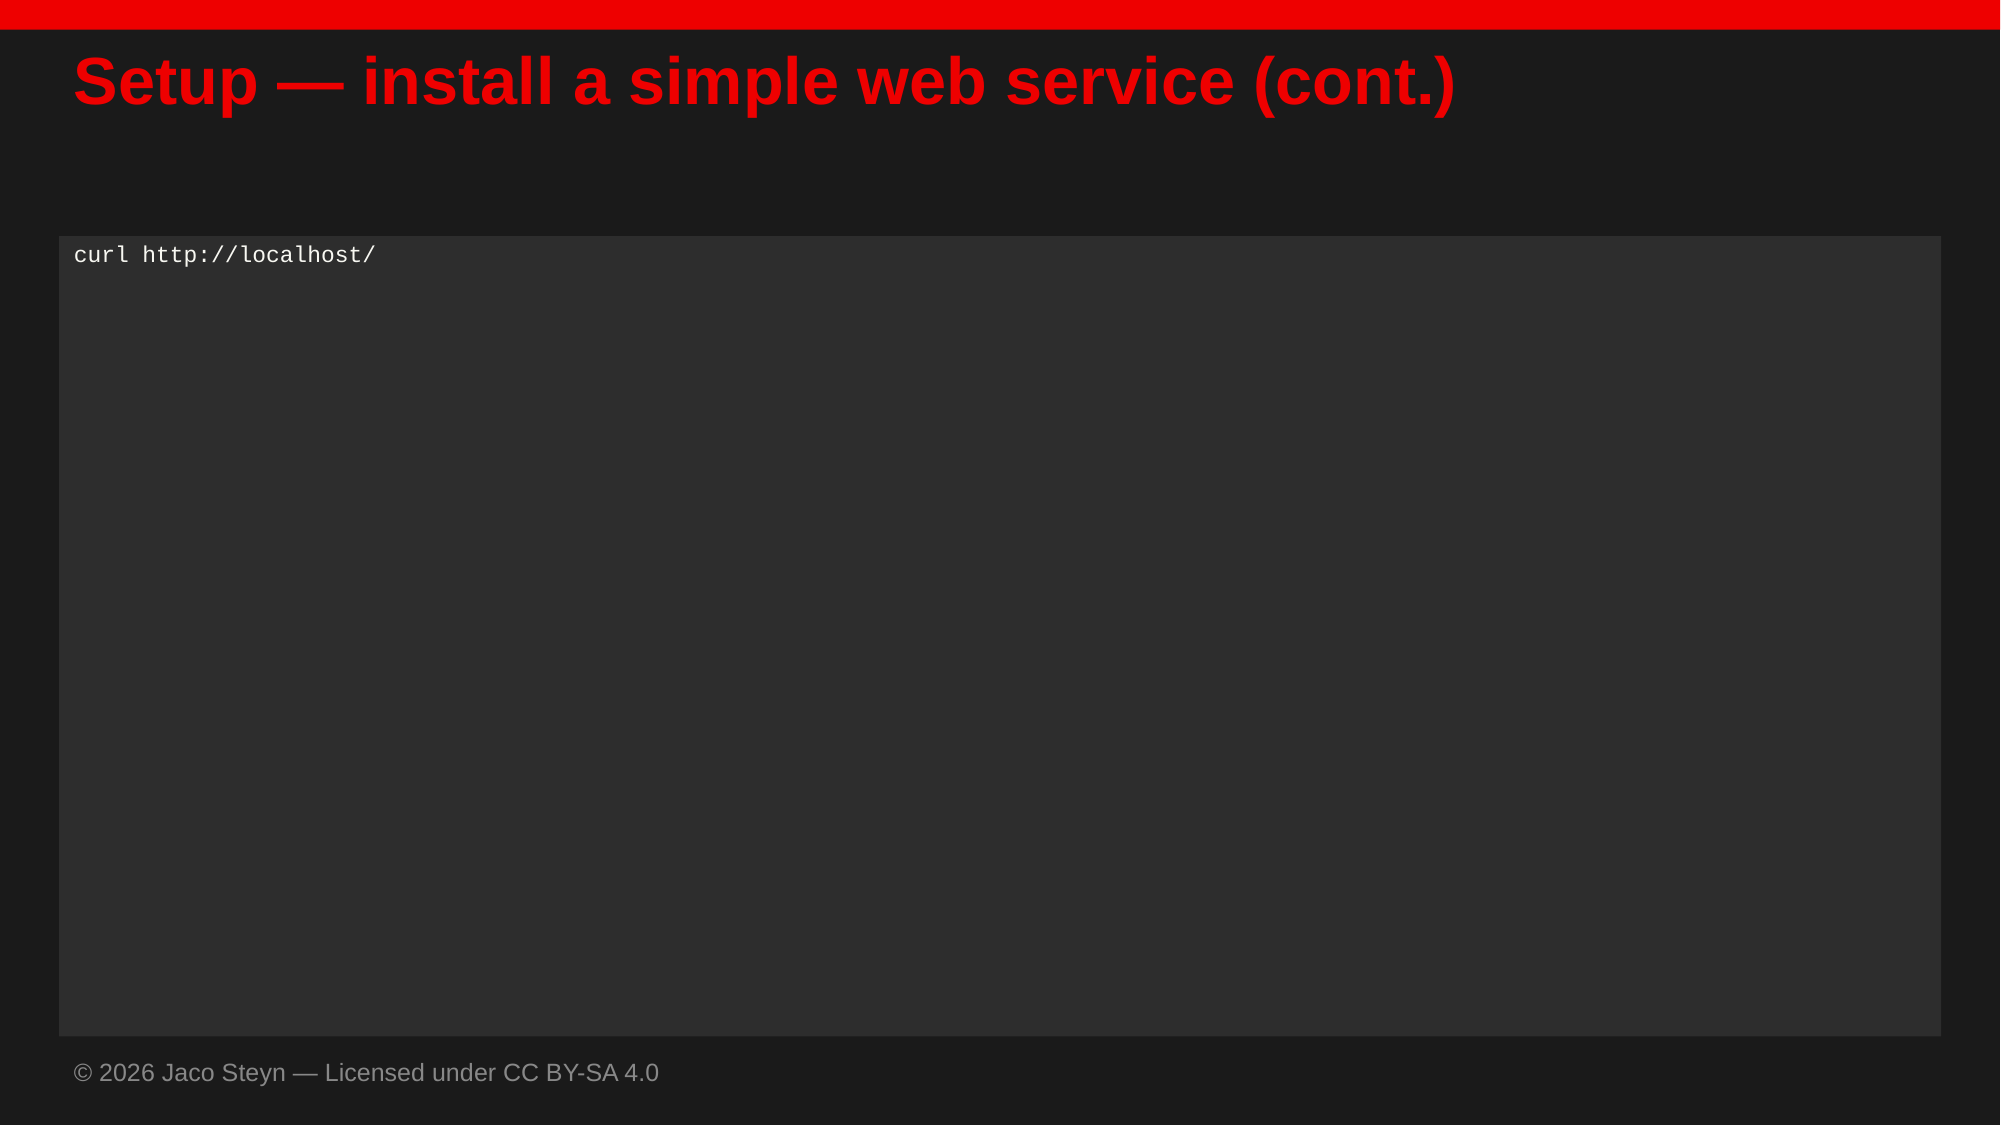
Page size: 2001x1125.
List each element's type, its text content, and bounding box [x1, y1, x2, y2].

text_box Setup — install a simple web service (cont.) [59, 36, 1942, 208]
text_box [0, 0, 2001, 30]
text_box curl http://localhost/ [59, 236, 1942, 1037]
text_box © 2026 Jaco Steyn — Licensed under CC BY-SA 4.0 [59, 1051, 1942, 1093]
